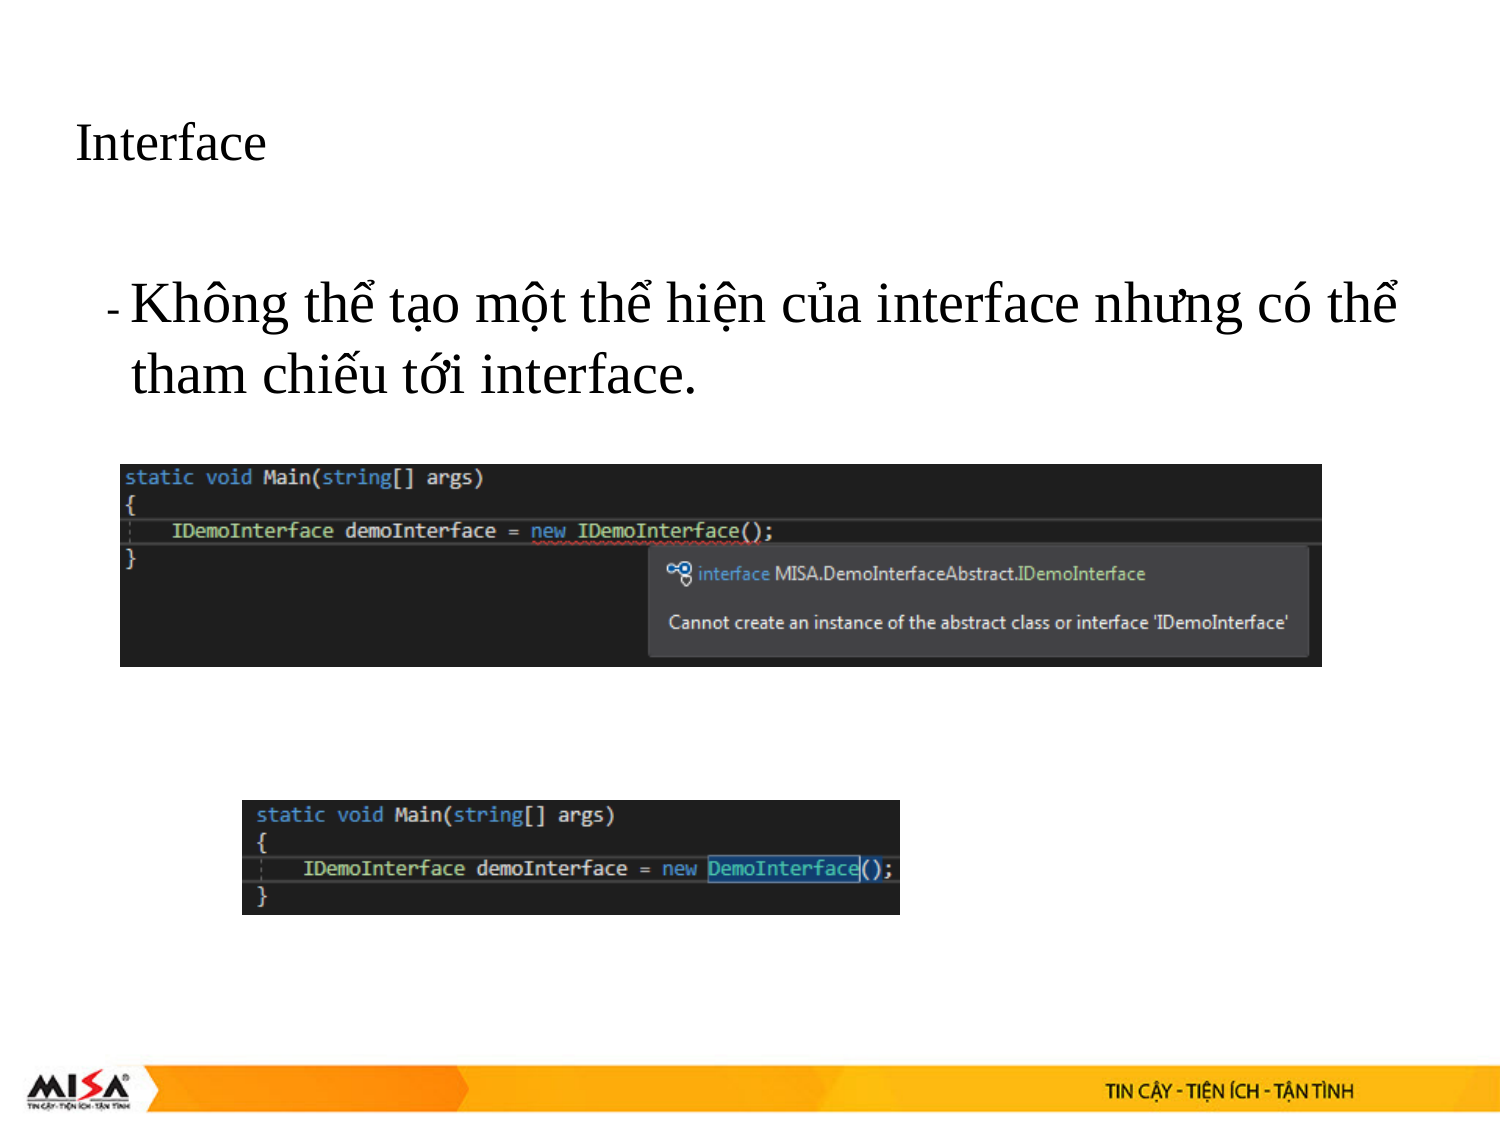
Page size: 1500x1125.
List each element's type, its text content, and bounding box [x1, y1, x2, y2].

title Interface [74, 44, 1425, 232]
list - Không thể tạo một thể hiện của interface nhưng có thể tham chiếu tới interface. [74, 263, 1425, 1005]
picture [0, 0, 1500, 1125]
